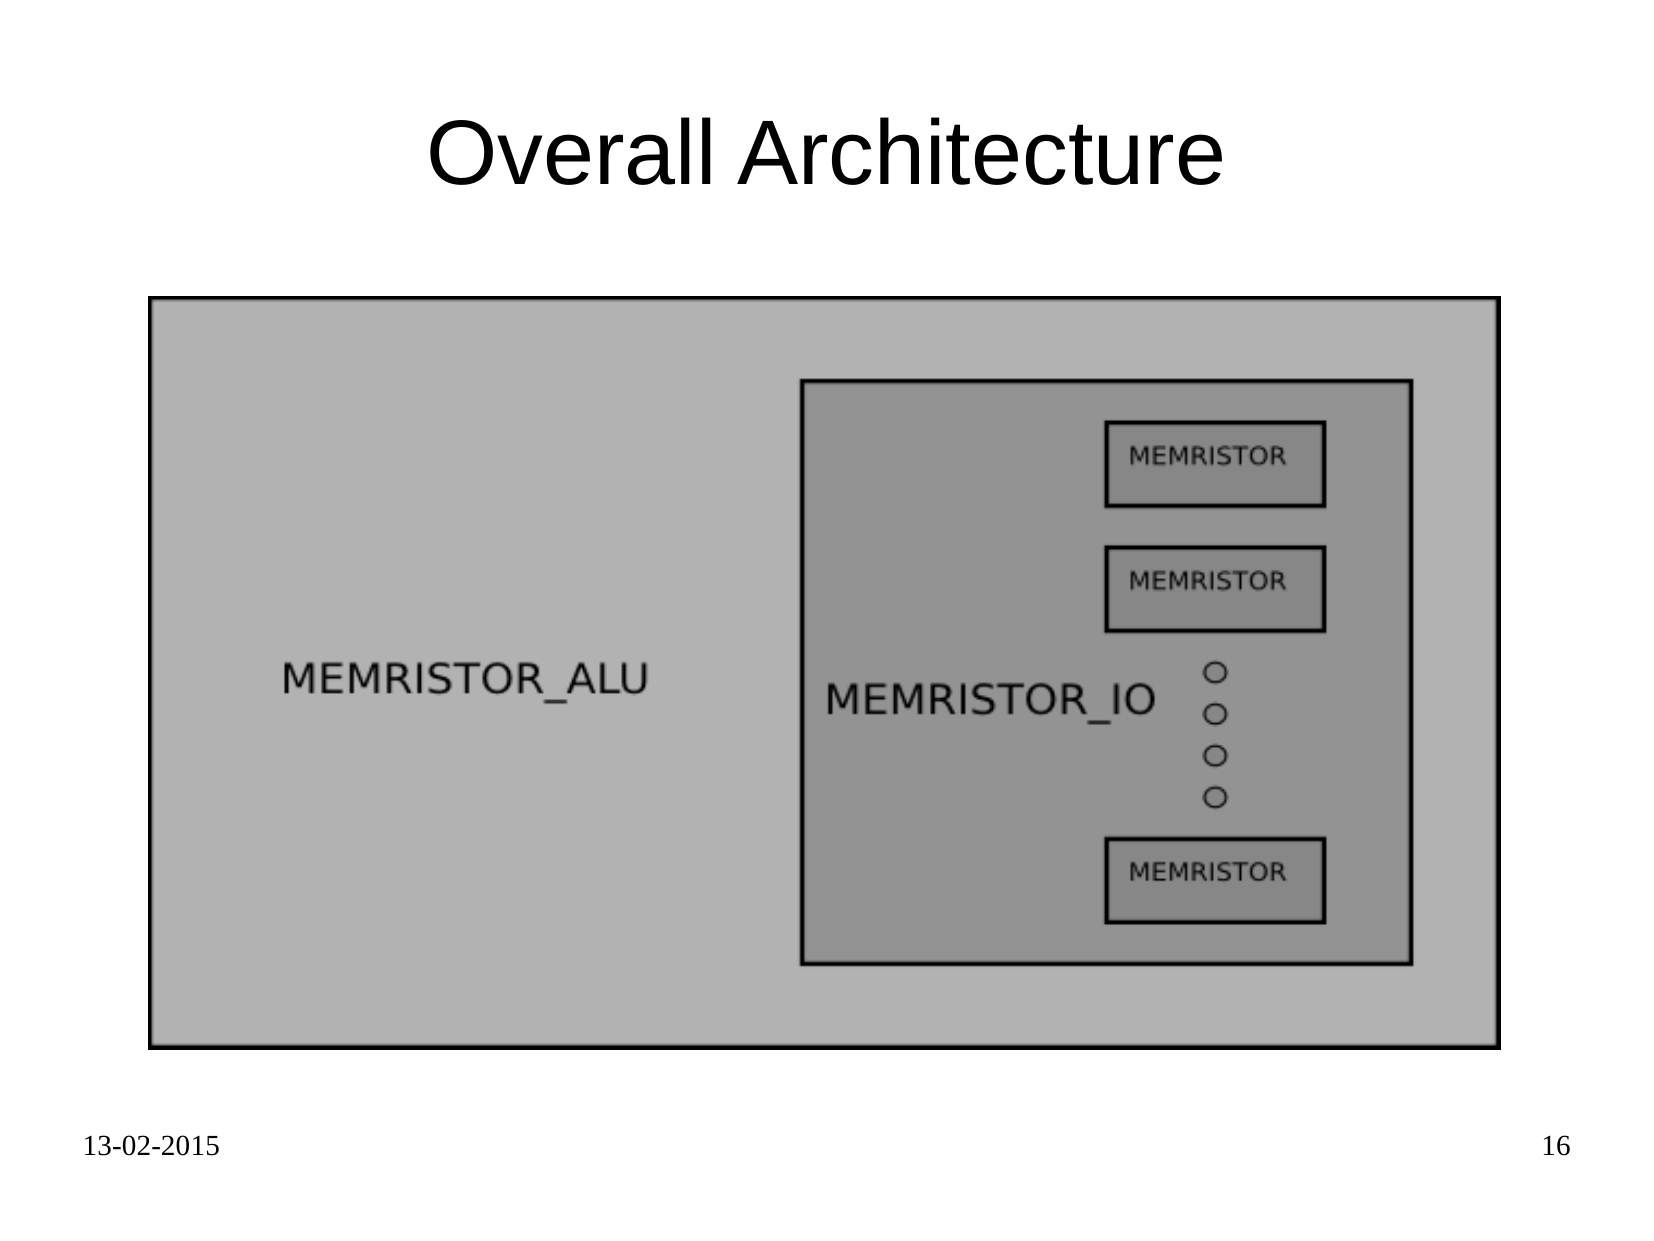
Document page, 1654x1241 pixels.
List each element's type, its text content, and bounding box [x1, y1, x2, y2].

title Overall Architecture [82, 49, 1571, 257]
picture [148, 296, 1501, 1051]
